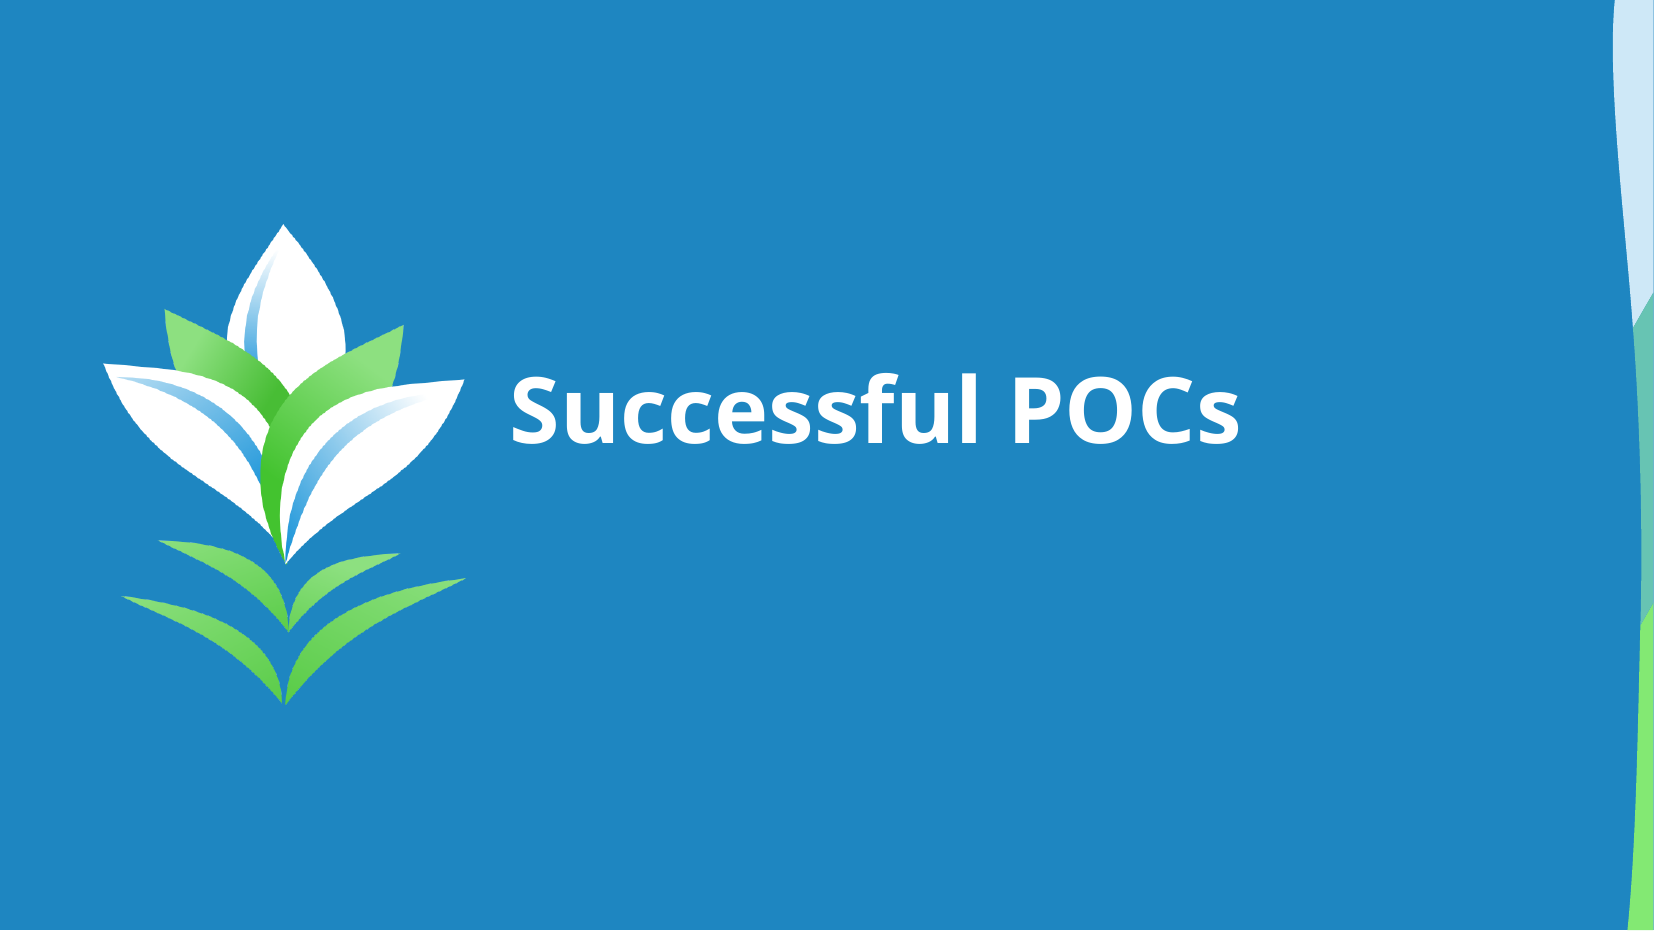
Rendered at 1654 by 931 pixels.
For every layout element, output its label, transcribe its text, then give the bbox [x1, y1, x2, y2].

text_box Successful POCs [495, 344, 1654, 470]
picture [103, 224, 466, 706]
